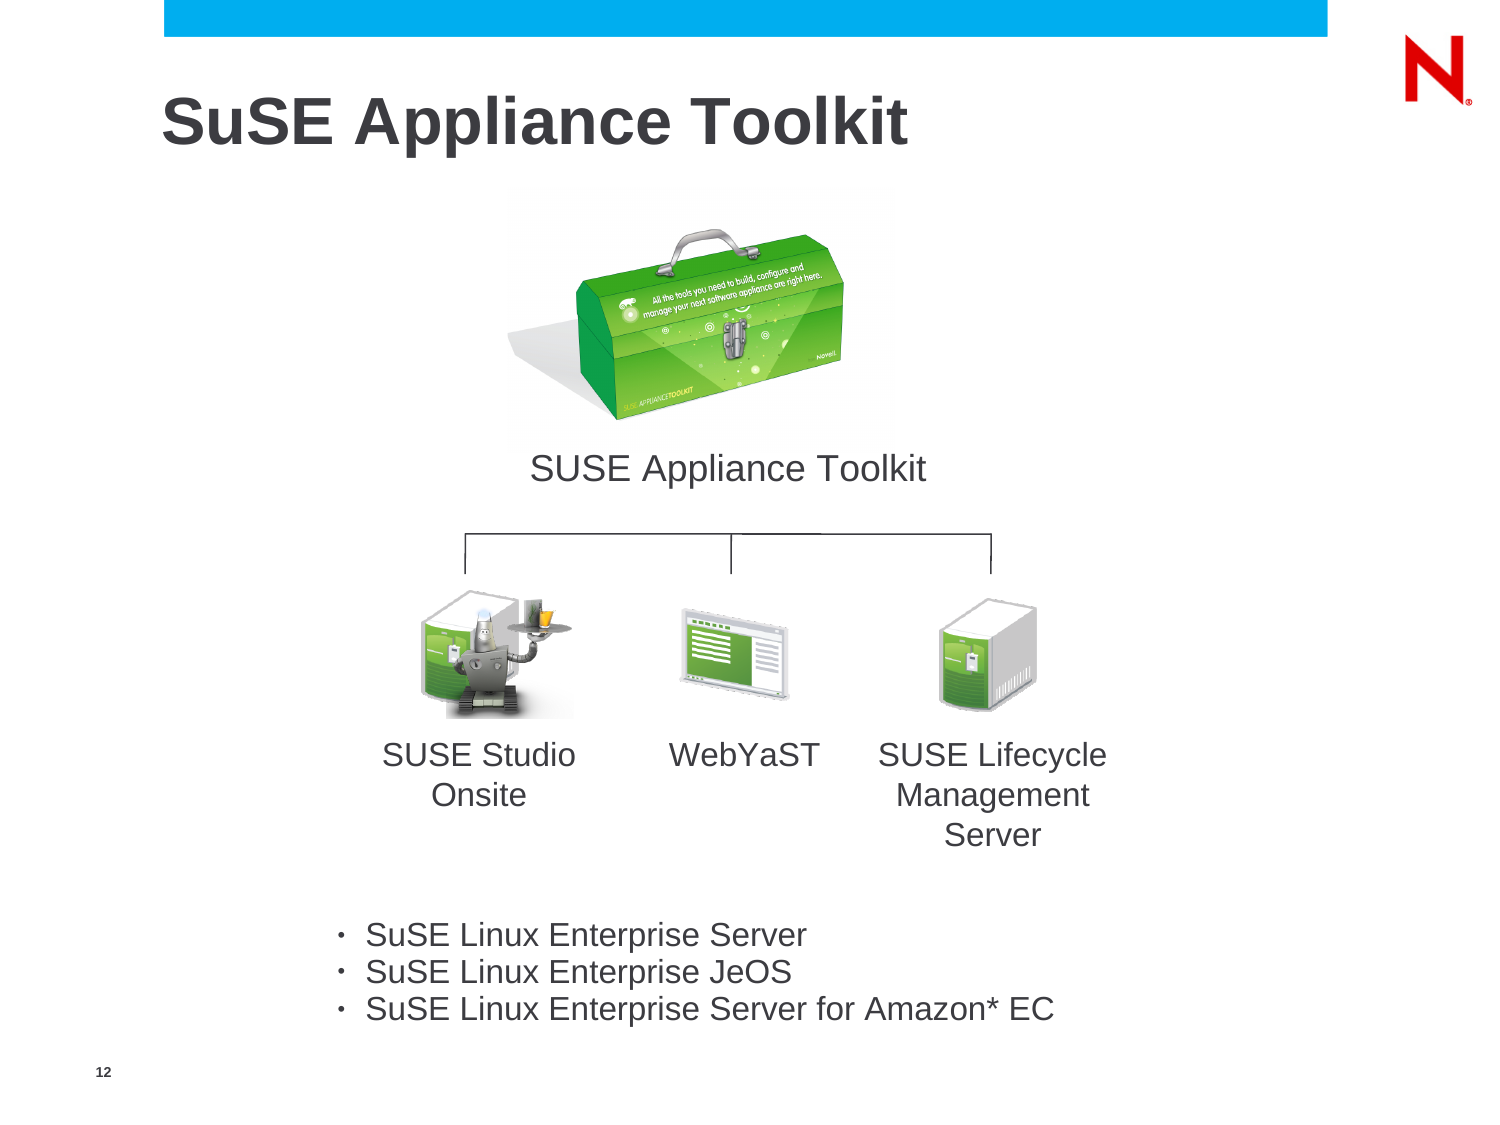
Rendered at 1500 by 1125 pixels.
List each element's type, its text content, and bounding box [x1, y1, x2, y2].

text_box SUSE Lifecycle Management Server [860, 725, 1126, 783]
picture [679, 608, 790, 701]
text_box SUSE Appliance Toolkit [514, 436, 958, 493]
picture [421, 590, 574, 719]
picture [939, 598, 1037, 712]
picture [507, 187, 895, 453]
text_box SUSE Studio Onsite [347, 725, 612, 783]
picture [1403, 32, 1473, 107]
title SuSE Appliance Toolkit [161, 41, 1383, 205]
text_box SuSE Linux Enterprise Server SuSE Linux Enterprise JeOS SuSE Linux Enterprise Server for Amazon* EC [337, 916, 1252, 1088]
text_box WebYaST [612, 725, 860, 783]
